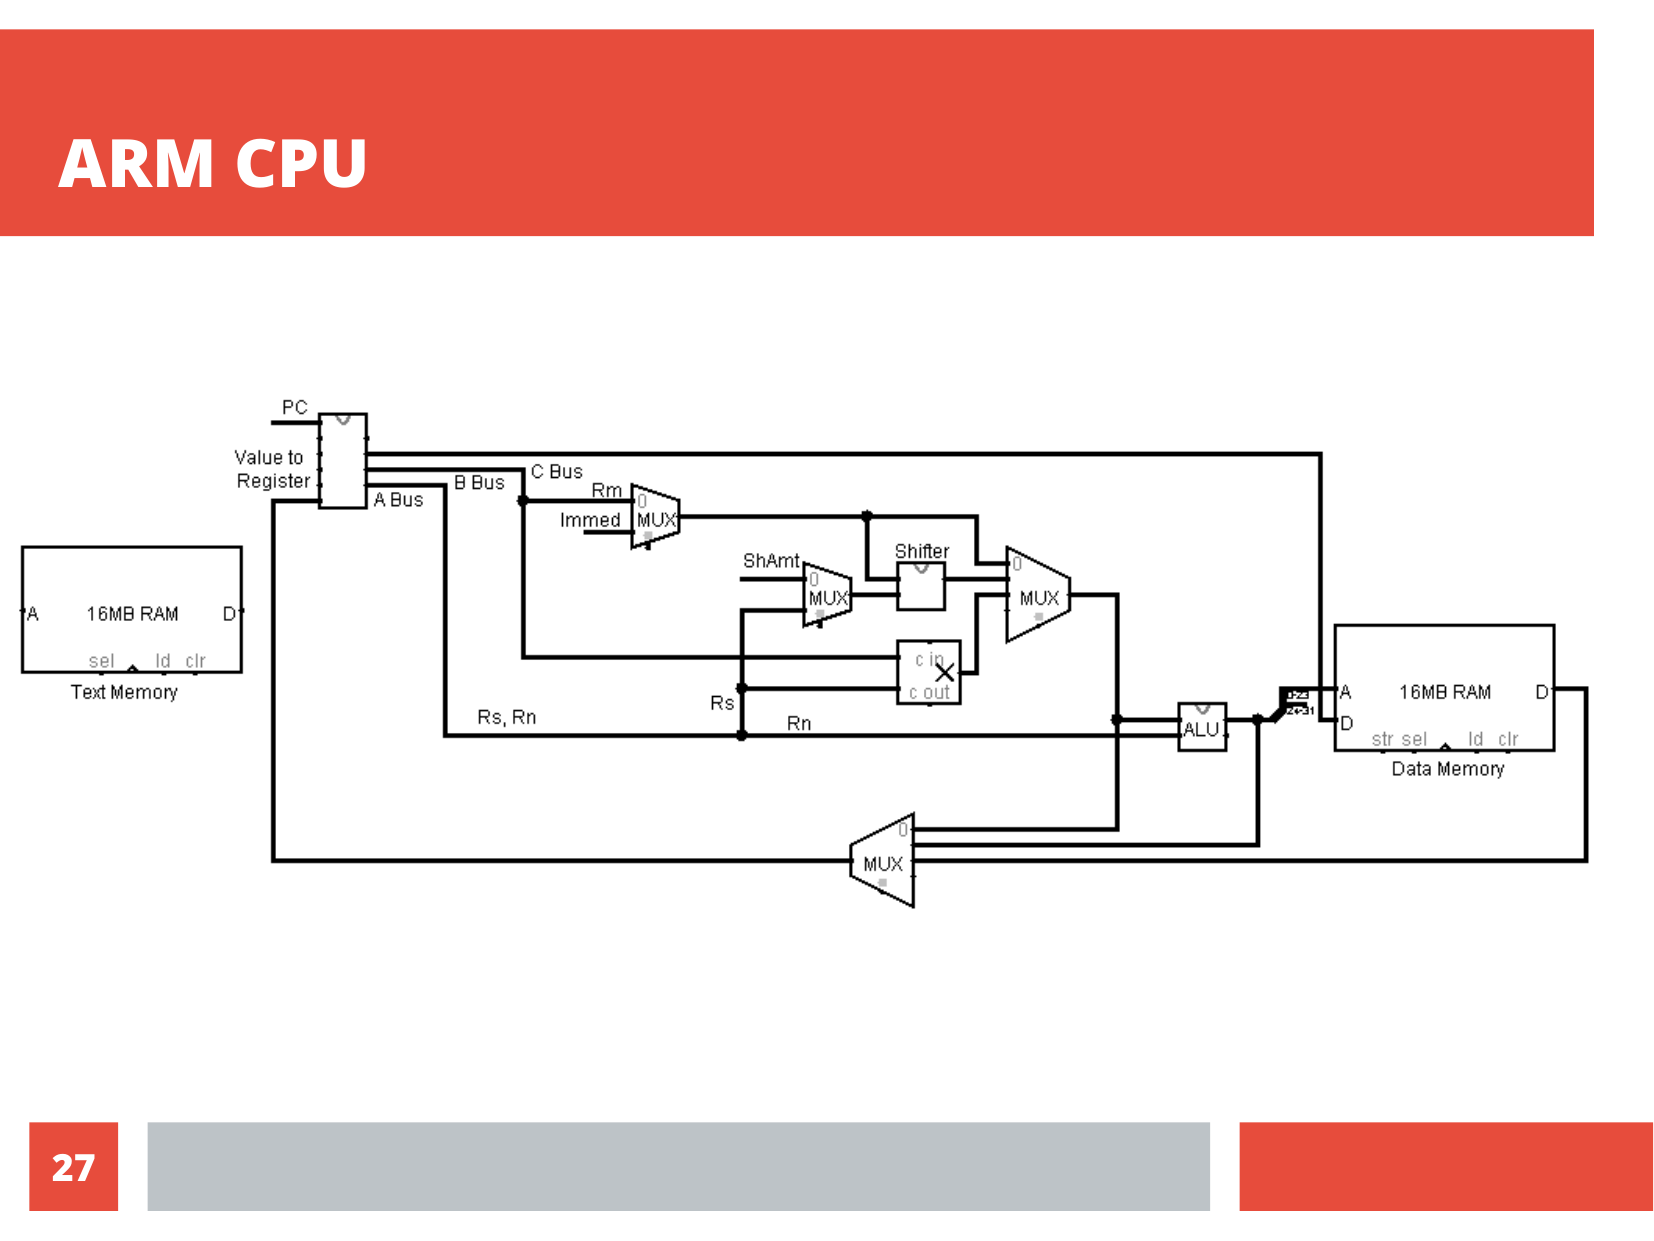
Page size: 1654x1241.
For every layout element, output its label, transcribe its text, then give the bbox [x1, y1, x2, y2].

title ARM CPU [58, 59, 1594, 207]
picture [15, 380, 1595, 916]
